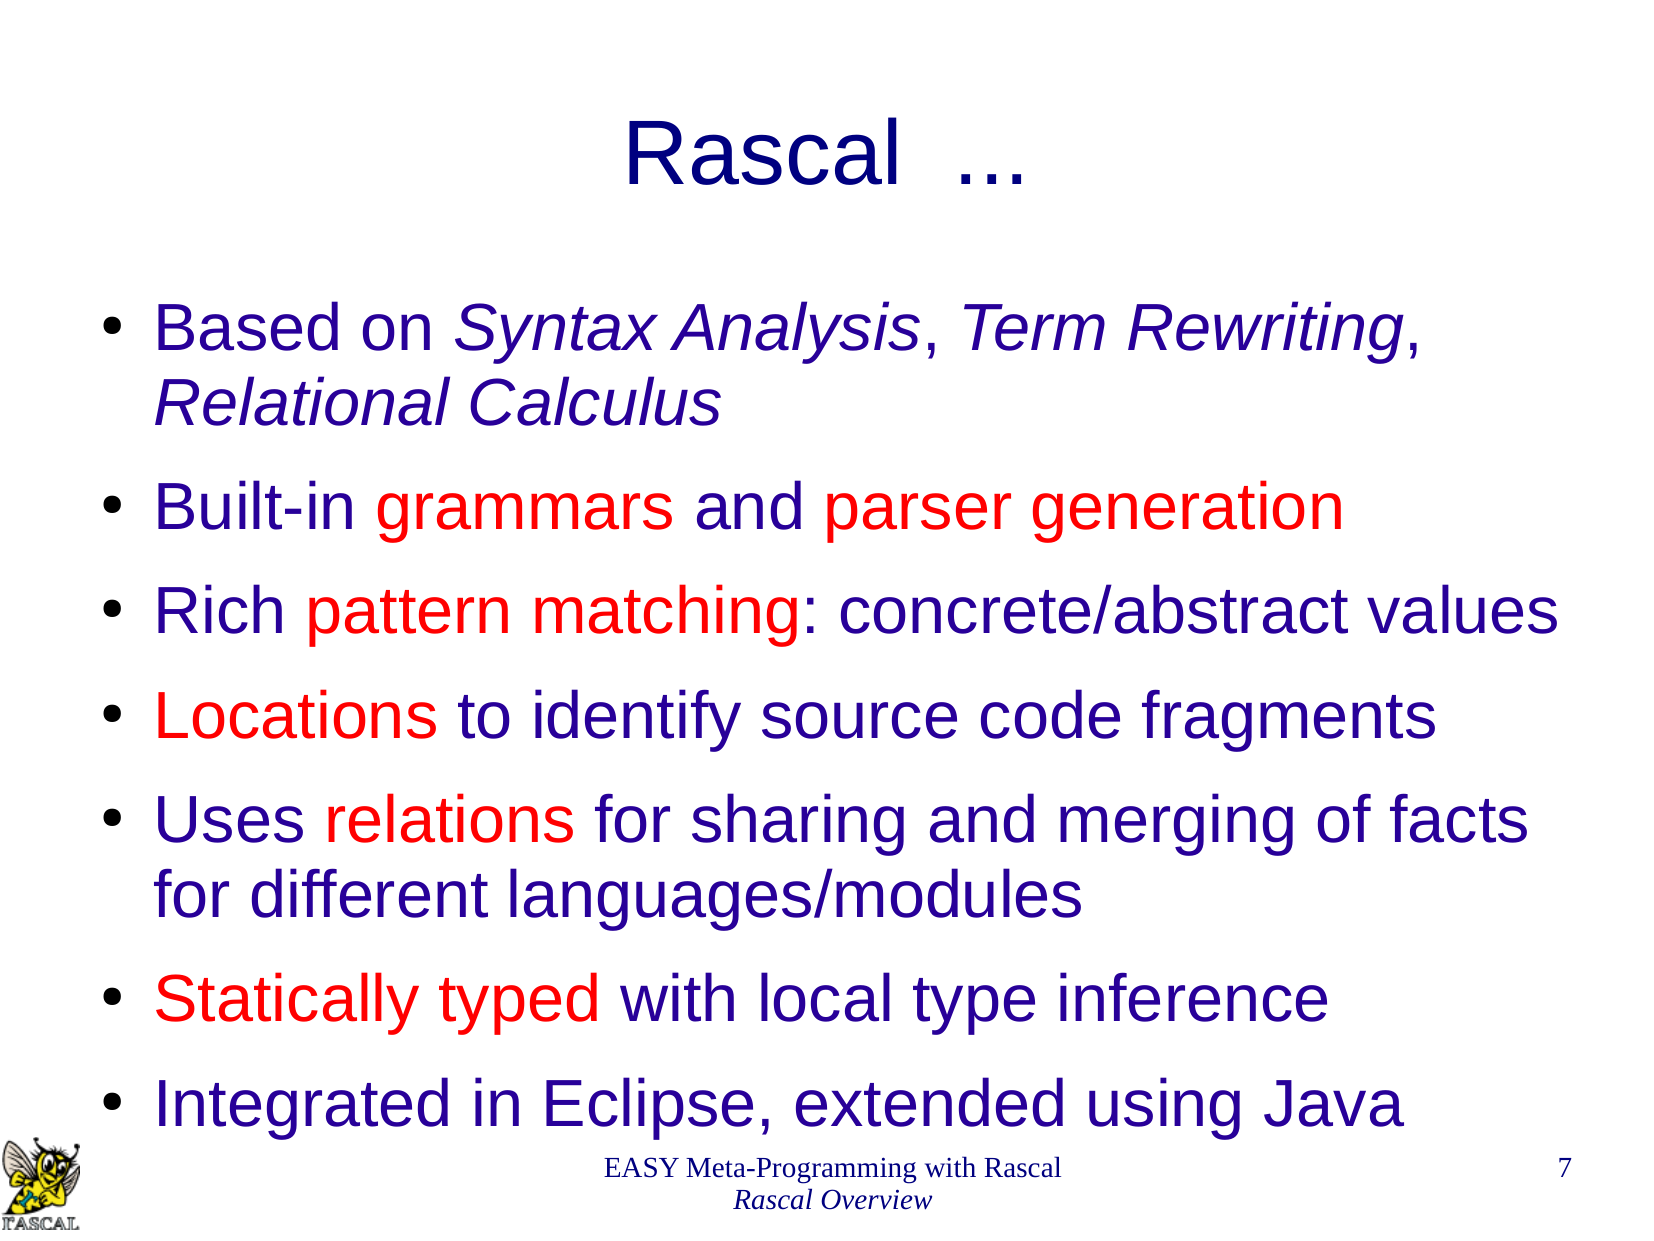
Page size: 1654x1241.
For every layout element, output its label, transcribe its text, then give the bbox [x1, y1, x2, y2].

title Rascal ... [82, 49, 1571, 257]
picture [1, 1137, 80, 1230]
list Based on Syntax Analysis, Term Rewriting, Relational Calculus Built-in grammars and parser generation Rich pattern matching: concrete/abstract values Locations to identify source code fragments Uses relations for sharing and merging of facts for different languages/modules Statically typed with local type inference Integrated in Eclipse, extended using Java [82, 290, 1571, 1109]
